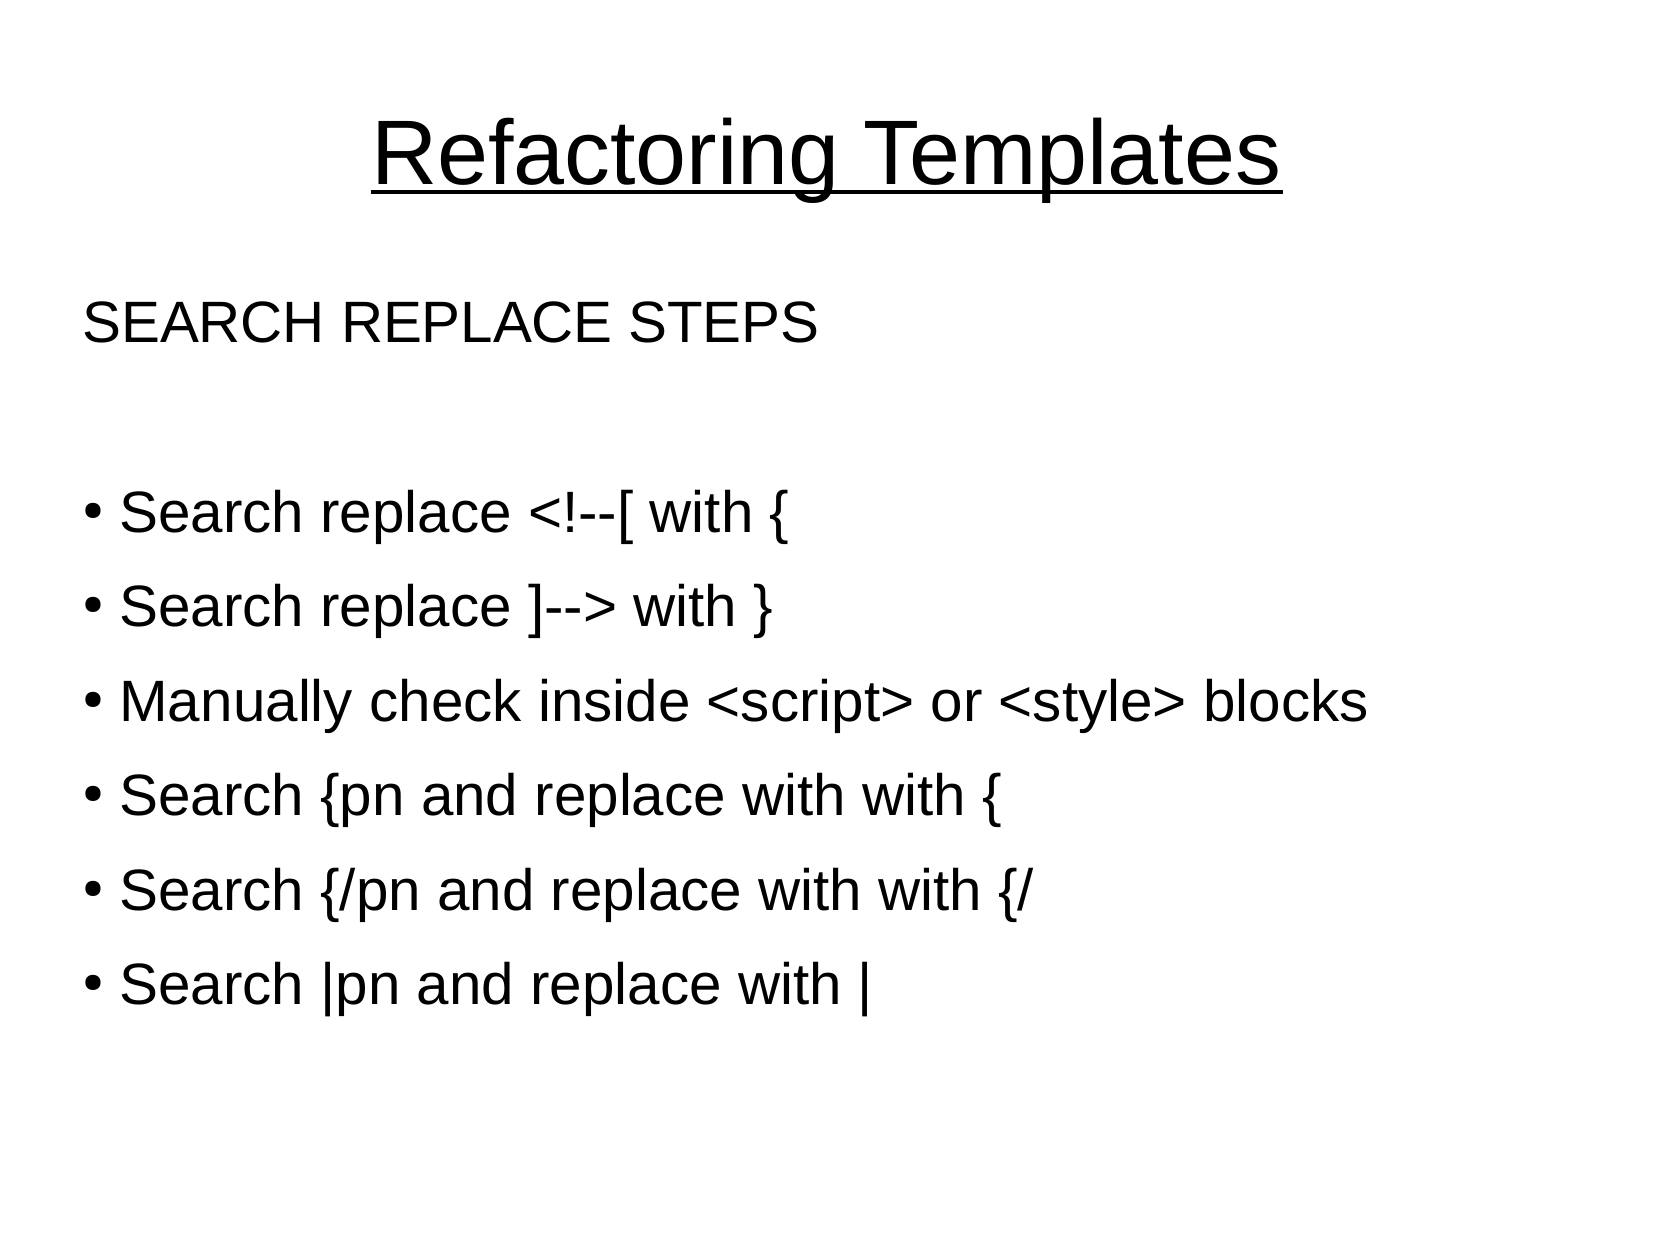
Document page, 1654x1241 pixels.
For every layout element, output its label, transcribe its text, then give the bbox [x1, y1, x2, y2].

list SEARCH REPLACE STEPS Search replace <!--[ with { Search replace ]--> with } Manually check inside <script> or <style> blocks Search {pn and replace with with { Search {/pn and replace with with {/ Search |pn and replace with | [82, 290, 1571, 1241]
title Refactoring Templates [82, 56, 1571, 250]
